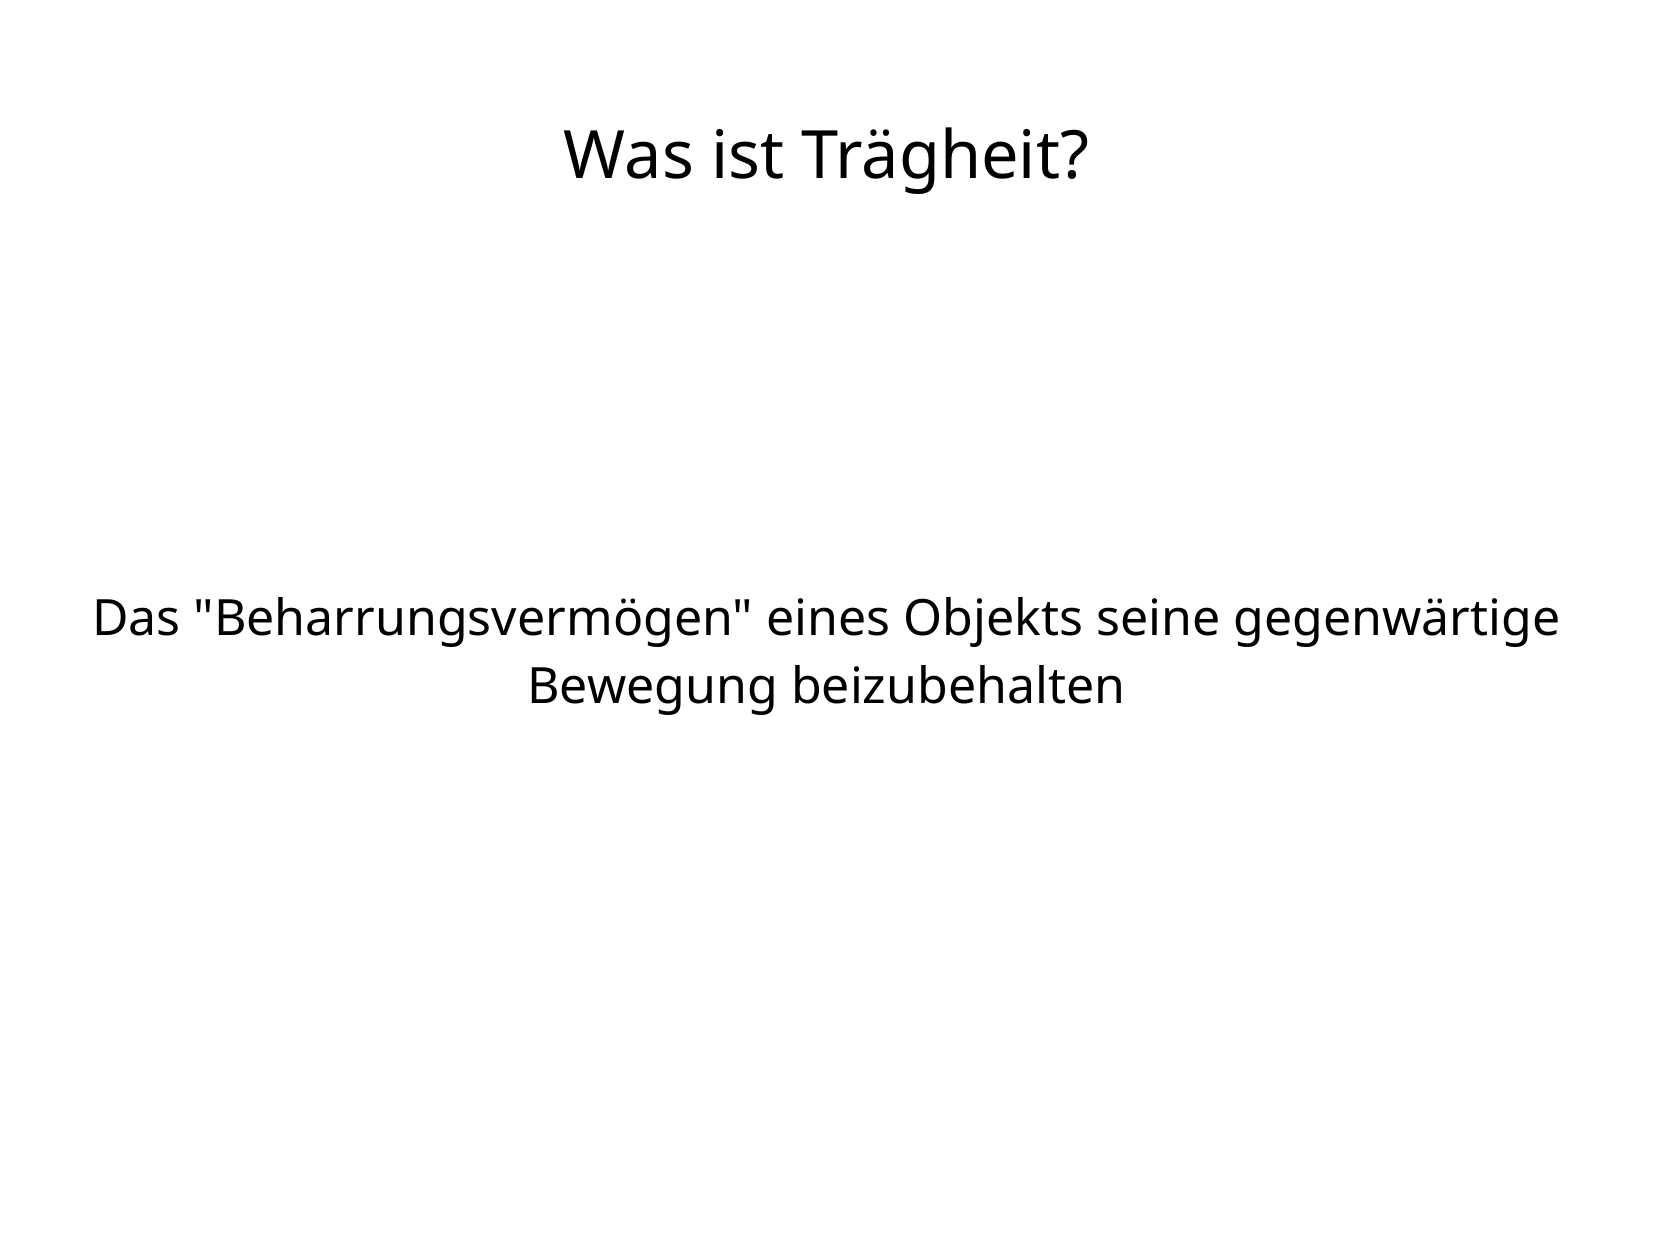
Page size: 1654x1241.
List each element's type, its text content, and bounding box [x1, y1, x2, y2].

subtitle Das "Beharrungsvermögen" eines Objekts seine gegenwärtige Bewegung beizubehalten [82, 290, 1571, 1010]
title Was ist Trägheit? [82, 49, 1571, 257]
